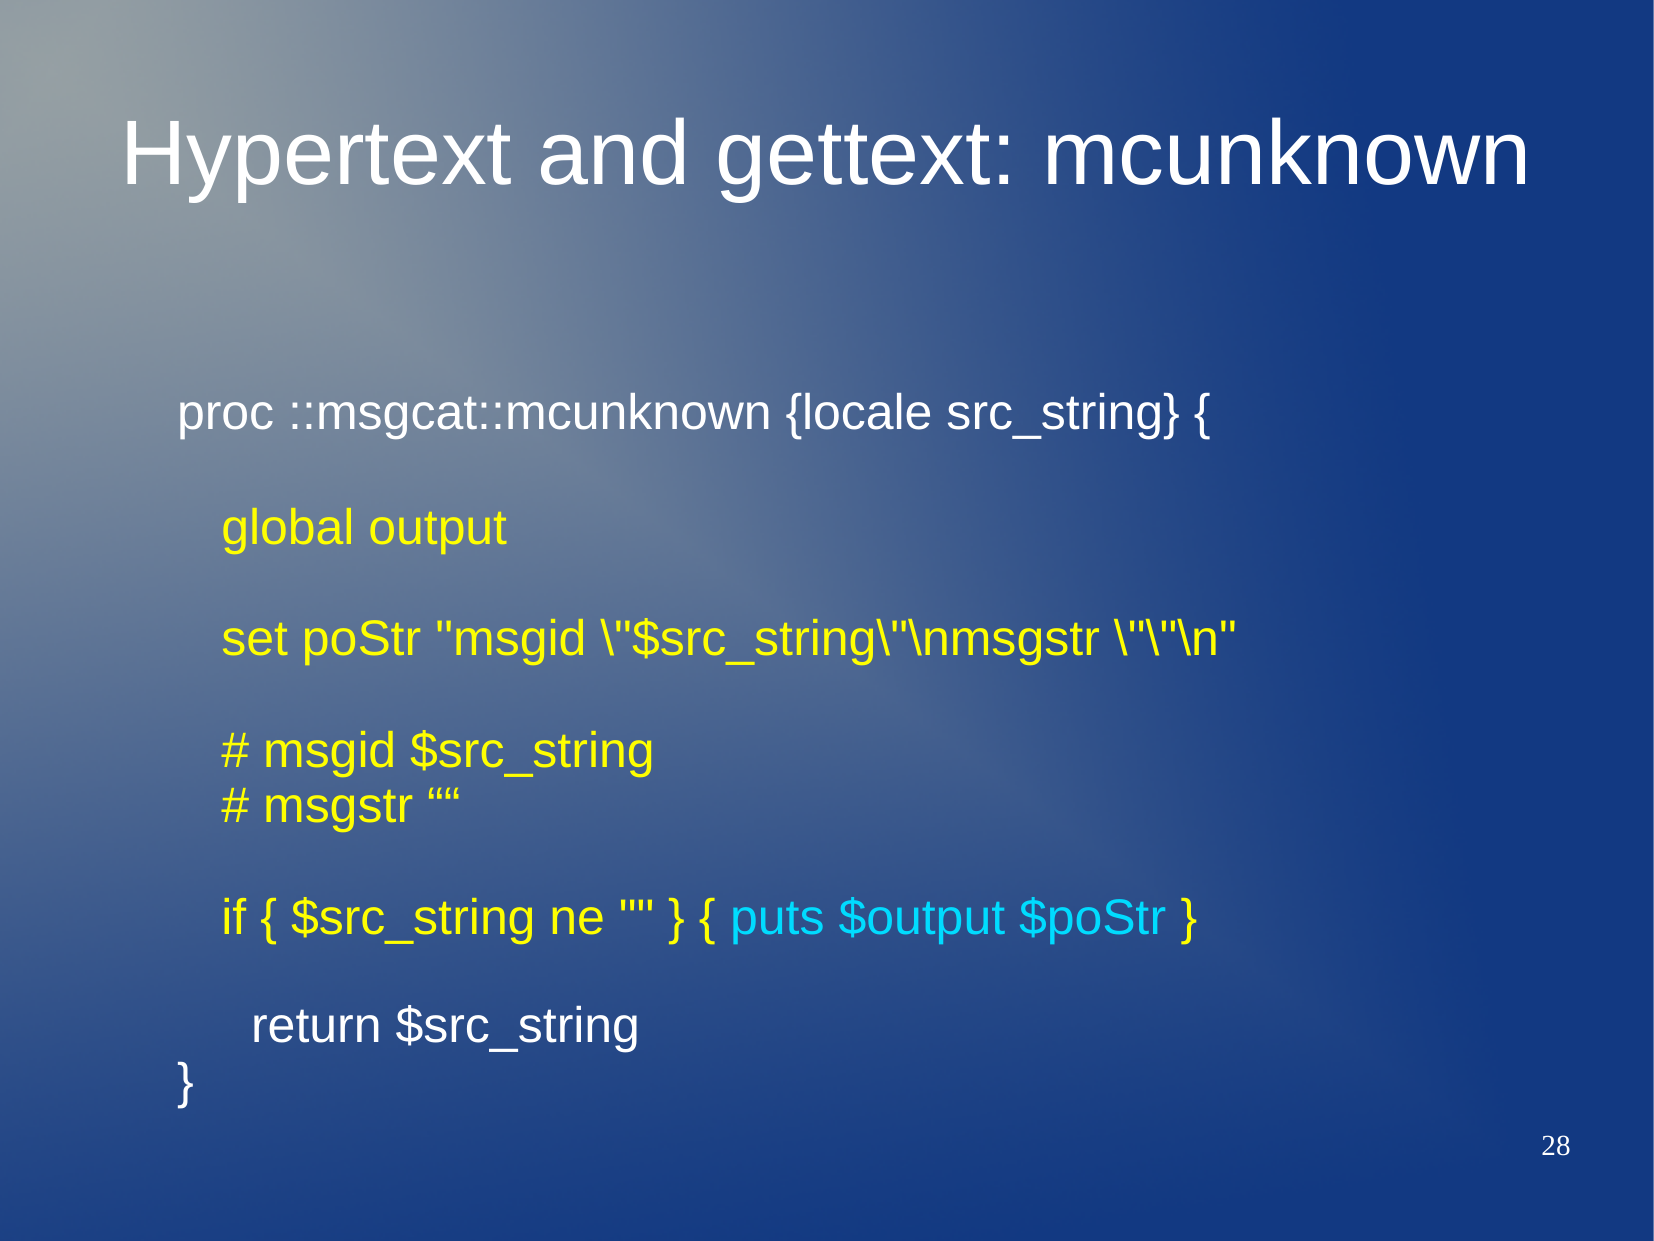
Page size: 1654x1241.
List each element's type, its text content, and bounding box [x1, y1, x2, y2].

picture [0, 0, 1654, 1241]
text_box proc ::msgcat::mcunknown {locale src_string} { return $src_string } [177, 383, 1447, 1109]
text_box global output set poStr "msgid \"$src_string\"\nmsgstr \"\"\n" # msgid $src_string # msgstr ““ if { $src_string ne "" } { puts $output $poStr } [147, 498, 1300, 945]
title Hypertext and gettext: mcunknown [82, 49, 1571, 257]
